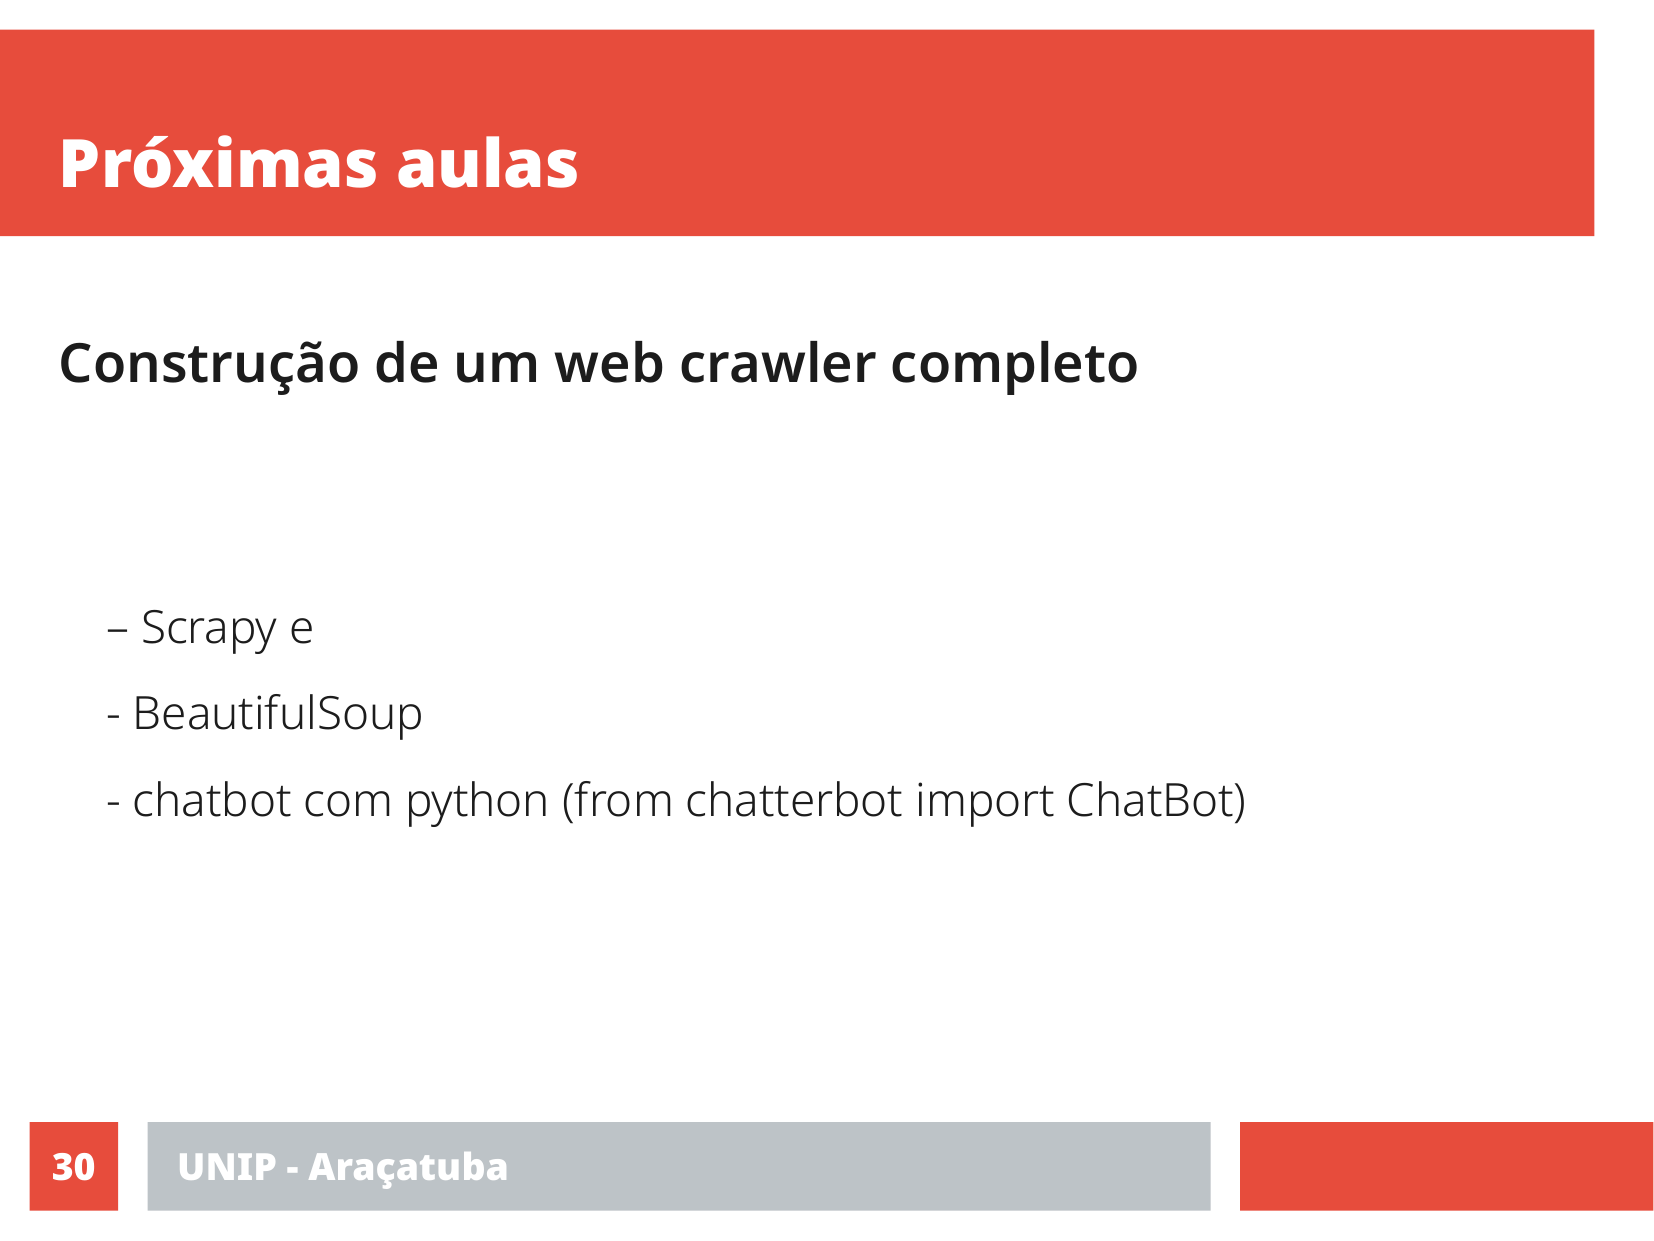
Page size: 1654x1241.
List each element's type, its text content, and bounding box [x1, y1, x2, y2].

title Próximas aulas [59, 59, 1595, 207]
list Construção de um web crawler completo – Scrapy e - BeautifulSoup - chatbot com python (from chatterbot import ChatBot) [59, 324, 1565, 1093]
